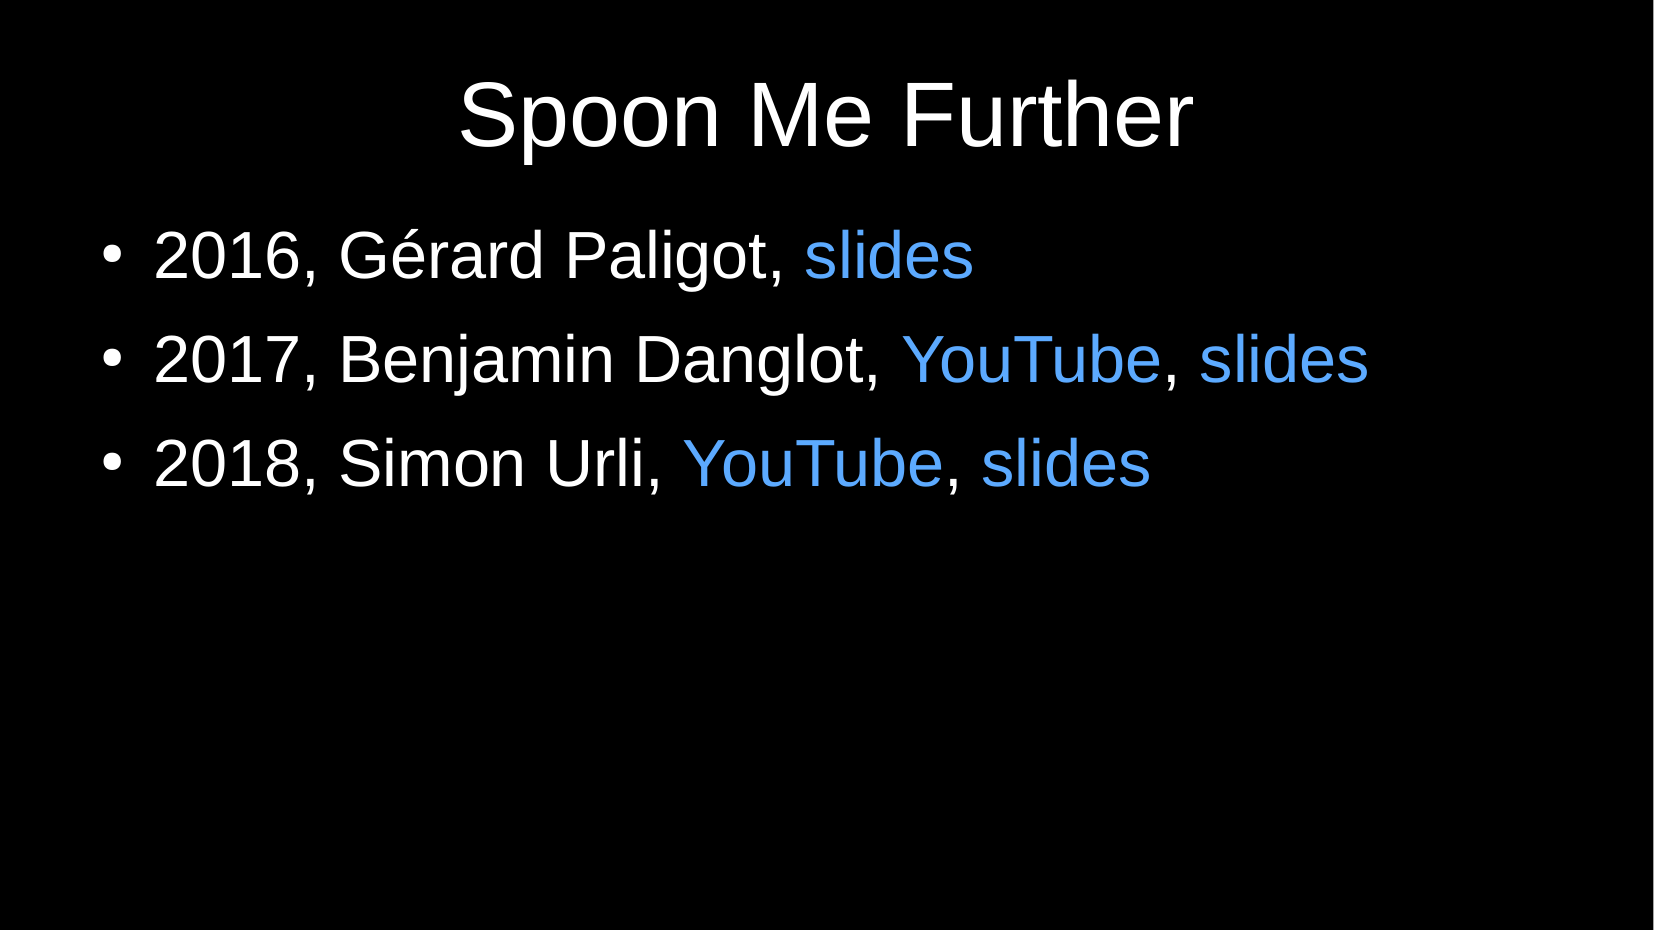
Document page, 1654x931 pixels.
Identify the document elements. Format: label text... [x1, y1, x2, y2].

list 2016, Gérard Paligot, slides 2017, Benjamin Danglot, YouTube, slides 2018, Simon Urli, YouTube, slides [82, 217, 1571, 758]
title Spoon Me Further [82, 37, 1571, 193]
